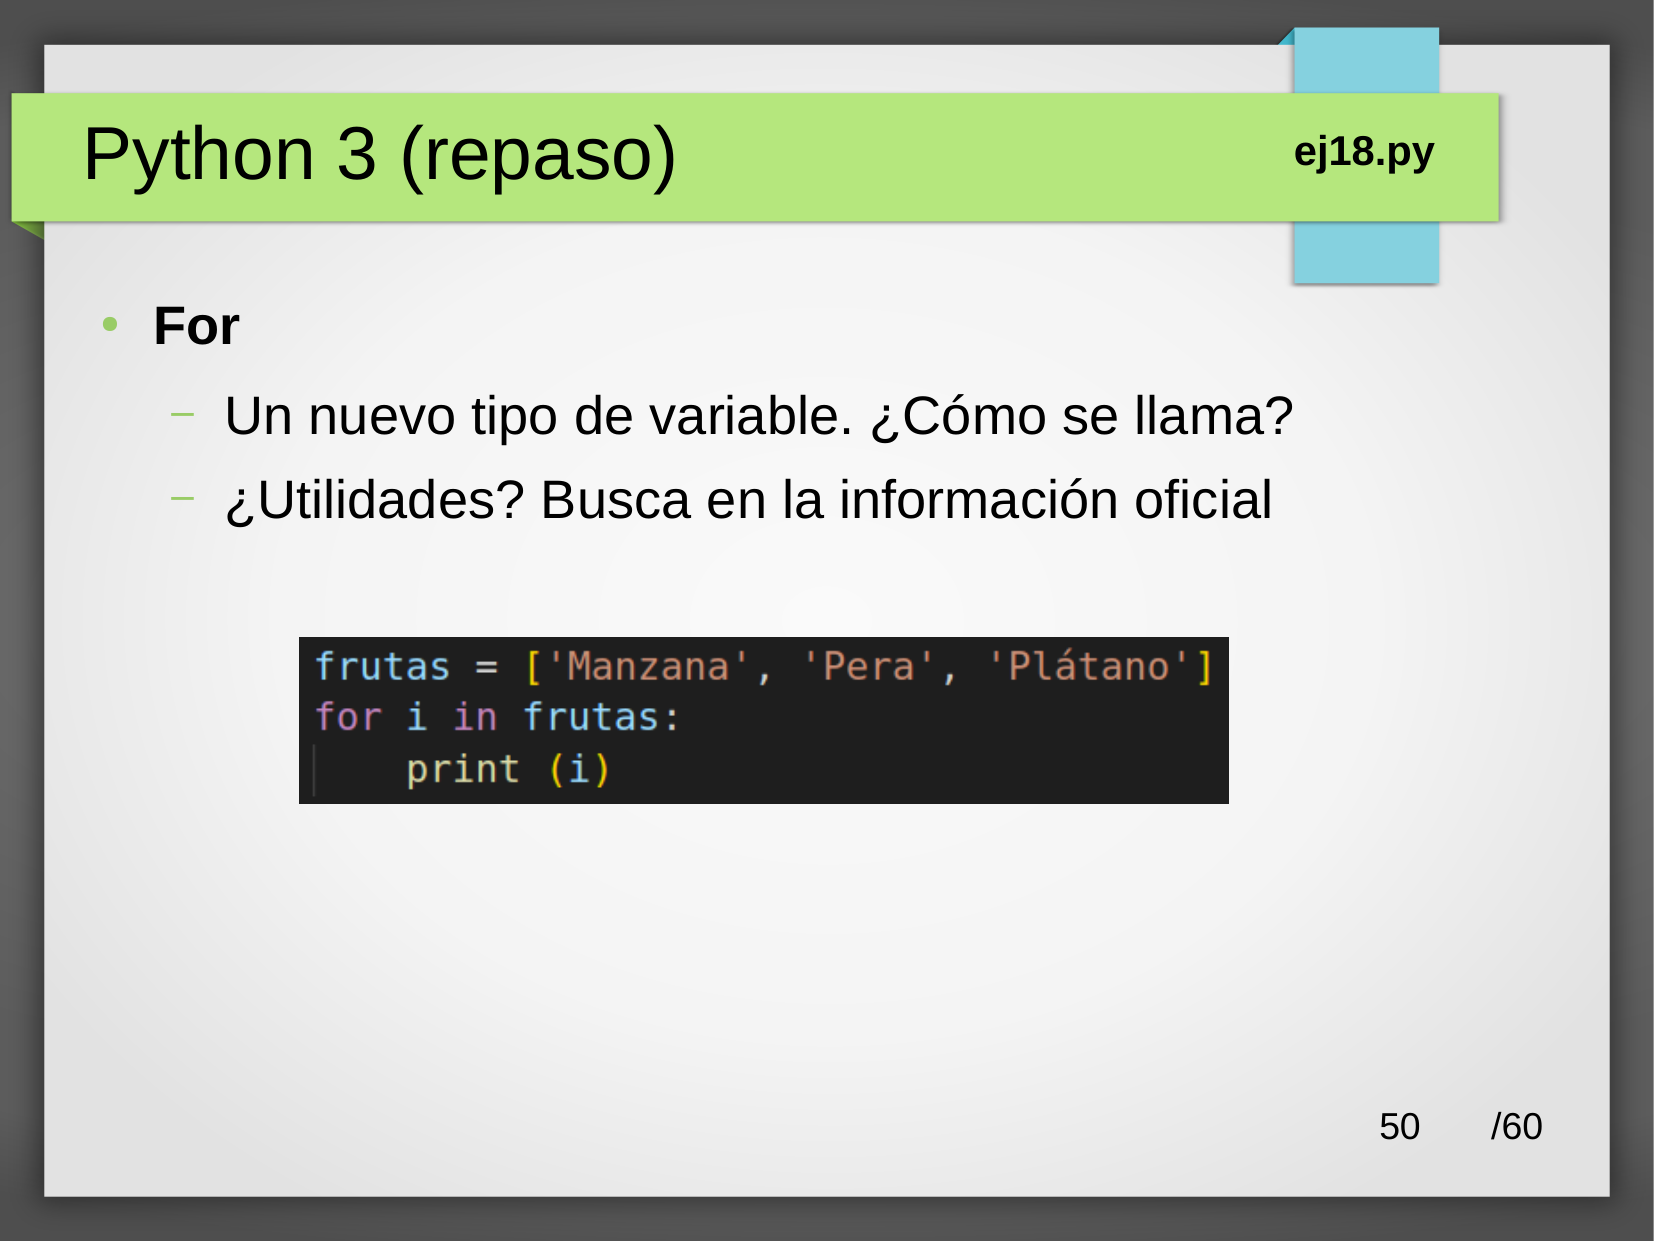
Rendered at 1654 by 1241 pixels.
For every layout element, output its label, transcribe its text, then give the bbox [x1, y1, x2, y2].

text_box ej18.py [1279, 120, 1465, 229]
text_box /60 [1476, 1098, 1644, 1169]
title Python 3 (repaso) [82, 94, 1264, 213]
text_box <número> [1364, 1098, 1476, 1169]
picture [0, 0, 1654, 1241]
list For Un nuevo tipo de variable. ¿Cómo se llama? ¿Utilidades? Busca en la información oficial [82, 295, 1571, 1015]
